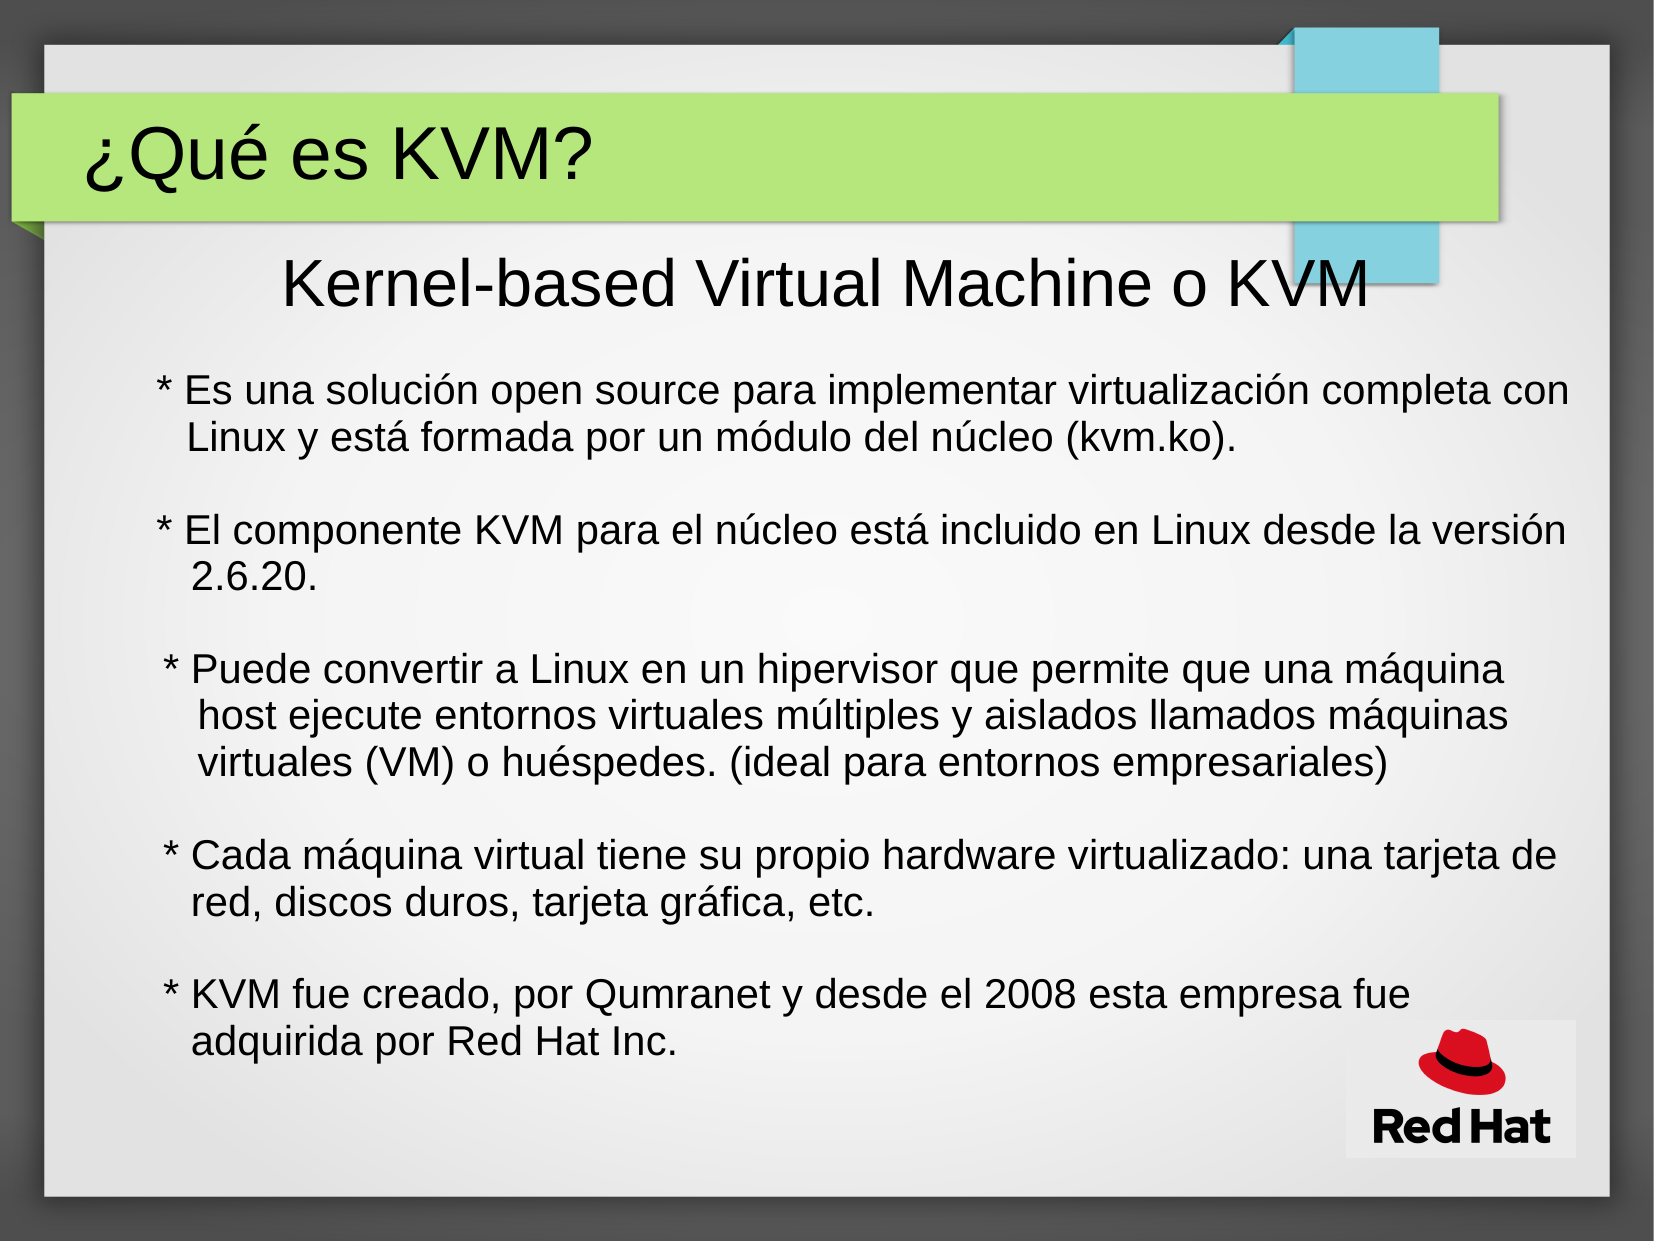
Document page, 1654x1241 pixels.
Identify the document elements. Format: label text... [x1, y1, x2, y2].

subtitle Kernel-based Virtual Machine o KVM * Es una solución open source para implementar virtualización completa con Linux y está formada por un módulo del núcleo (kvm.ko). * El componente KVM para el núcleo está incluido en Linux desde la versión 2.6.20. * Puede convertir a Linux en un hipervisor que permite que una máquina host ejecute entornos virtuales múltiples y aislados llamados máquinas virtuales (VM) o huéspedes. (ideal para entornos empresariales) * Cada máquina virtual tiene su propio hardware virtualizado: una tarjeta de red, discos duros, tarjeta gráfica, etc. * KVM fue creado, por Qumranet y desde el 2008 esta empresa fue adquirida por Red Hat Inc. [82, 245, 1571, 1065]
picture [0, 0, 1654, 1241]
title ¿Qué es KVM? [82, 94, 1264, 213]
